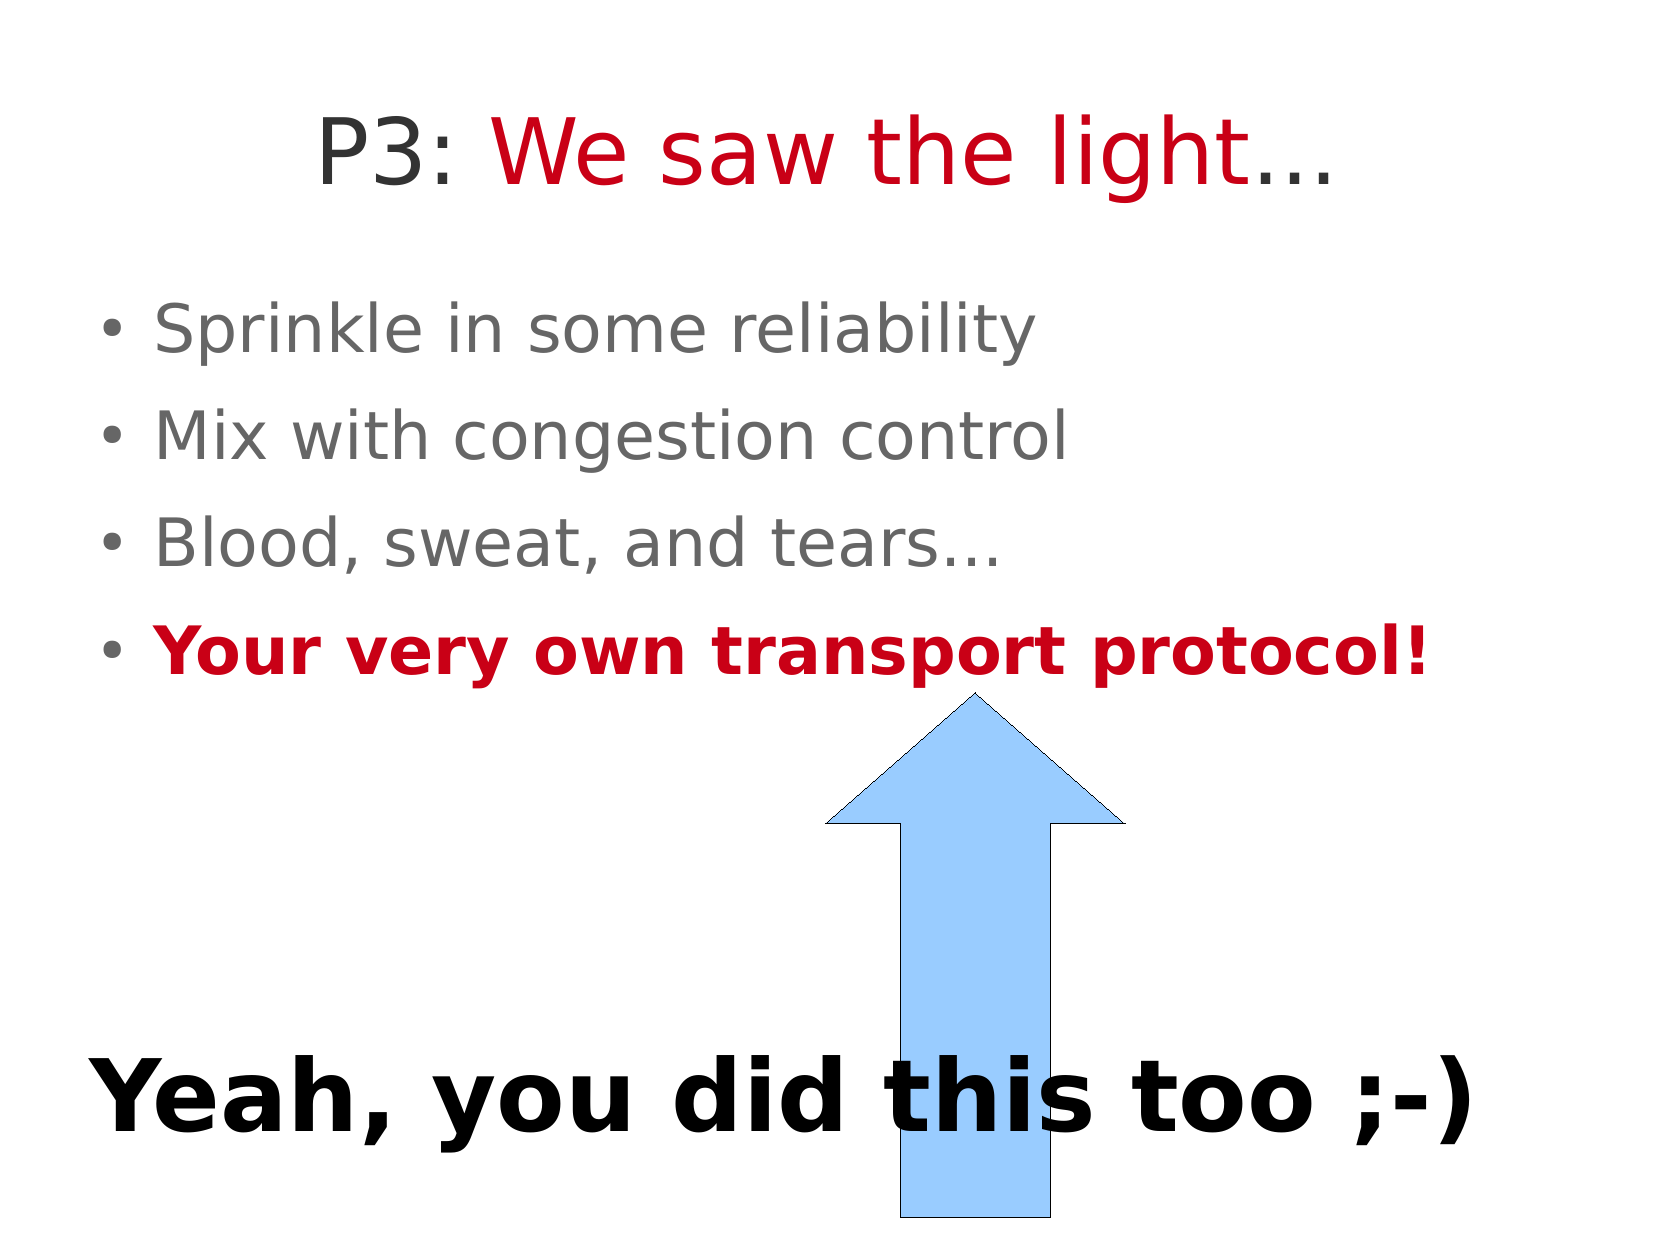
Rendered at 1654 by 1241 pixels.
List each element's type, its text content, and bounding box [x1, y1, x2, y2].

text_box Yeah, you did this too ;-) [75, 1031, 1494, 1163]
title P3: We saw the light... [82, 49, 1571, 257]
text_box [900, 1163, 1051, 1218]
text_box [825, 692, 1126, 1031]
list Sprinkle in some reliability Mix with congestion control Blood, sweat, and tears... Your very own transport protocol! [82, 290, 1571, 1109]
